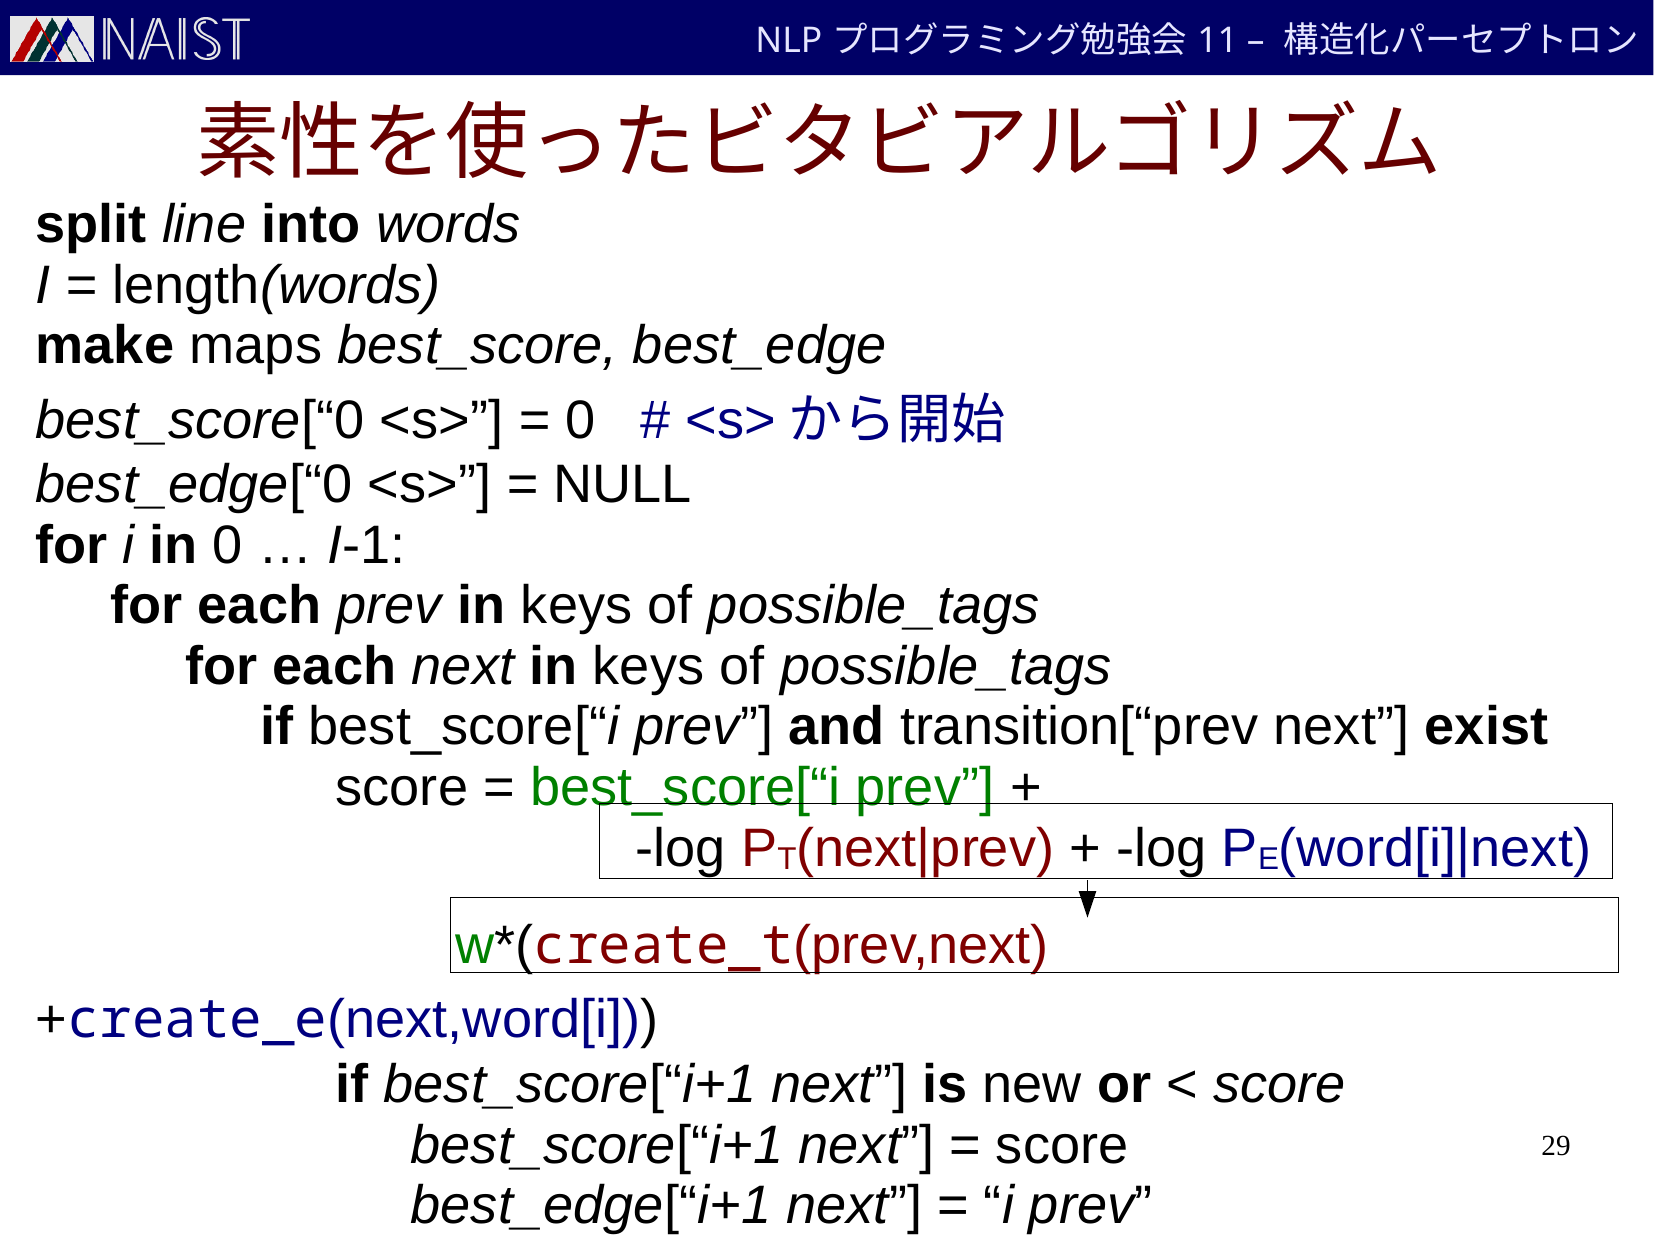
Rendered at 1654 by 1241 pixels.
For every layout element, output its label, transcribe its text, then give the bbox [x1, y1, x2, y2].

list split line into words I = length(words) make maps best_score, best_edge best_score[“0 <s>”] = 0 # <s>から開始 best_edge[“0 <s>”] = NULL for i in 0 … I-1: for each prev in keys of possible_tags for each next in keys of possible_tags if best_score[“i prev”] and transition[“prev next”] exist score = best_score[“i prev”] + -log PT(next|prev) + -log PE(word[i]|next) w*(create_t(prev,next)+create_e(next,word[i])) if best_score[“i+1 next”] is new or < score best_score[“i+1 next”] = score best_edge[“i+1 next”] = “i prev” # </s>に対して同様の処理 [0, 193, 1613, 1241]
picture [102, 17, 251, 39]
list split line into words I = length(words) make maps best_score, best_edge best_score[“0 <s>”] = 0 # <s>から開始 best_edge[“0 <s>”] = NULL for i in 0 … I-1: for each prev in keys of possible_tags for each next in keys of possible_tags if best_score[“i prev”] and transition[“prev next”] exist score = best_score[“i prev”] + -log PT(next|prev) + -log PE(word[i]|next) w*(create_t(prev,next)+create_e(next,word[i])) if best_score[“i+1 next”] is new or < score best_score[“i+1 next”] = score best_edge[“i+1 next”] = “i prev” # </s>に対して同様の処理 [600, 804, 1612, 878]
title 素性を使ったビタビアルゴリズム [75, 39, 1564, 193]
picture [10, 16, 94, 62]
list split line into words I = length(words) make maps best_score, best_edge best_score[“0 <s>”] = 0 # <s>から開始 best_edge[“0 <s>”] = NULL for i in 0 … I-1: for each prev in keys of possible_tags for each next in keys of possible_tags if best_score[“i prev”] and transition[“prev next”] exist score = best_score[“i prev”] + -log PT(next|prev) + -log PE(word[i]|next) w*(create_t(prev,next)+create_e(next,word[i])) if best_score[“i+1 next”] is new or < score best_score[“i+1 next”] = score best_edge[“i+1 next”] = “i prev” # </s>に対して同様の処理 [451, 898, 1613, 972]
